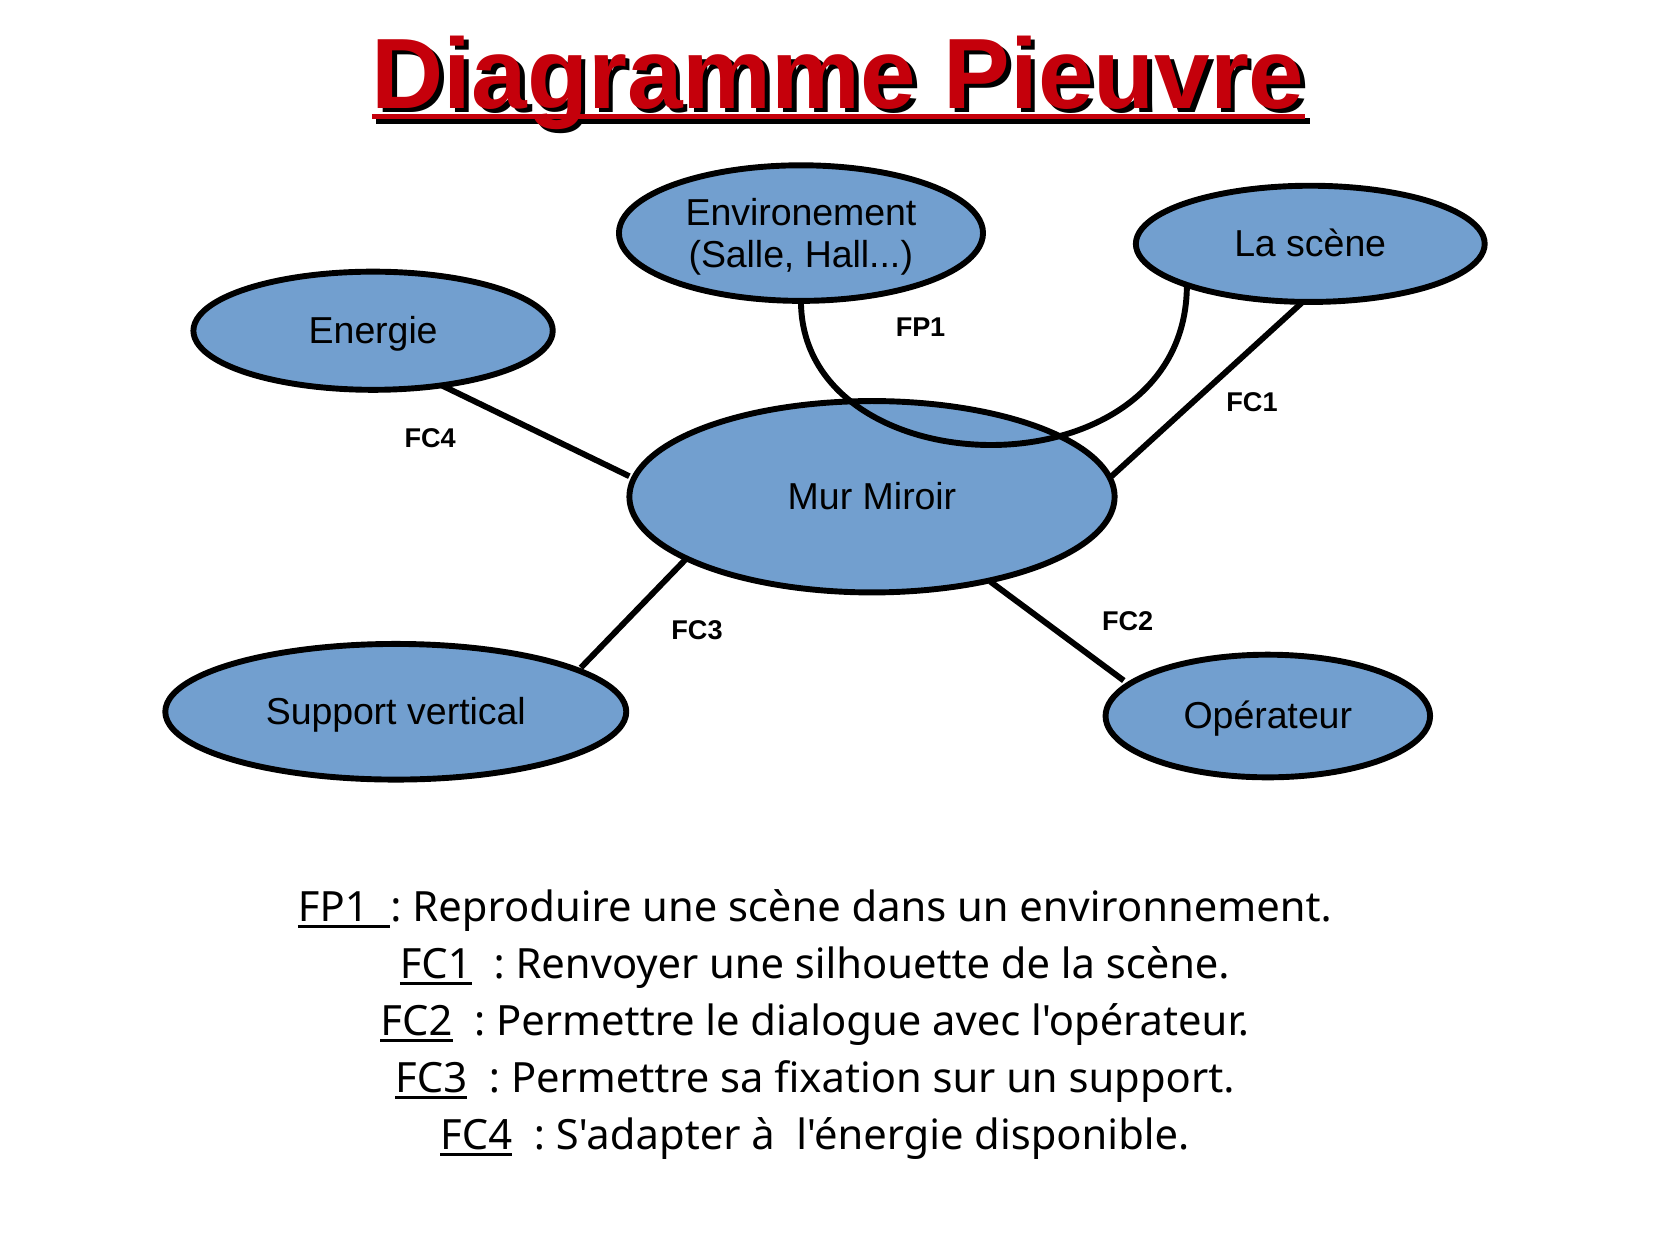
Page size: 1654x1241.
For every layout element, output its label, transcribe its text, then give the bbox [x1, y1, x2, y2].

title Diagramme Pieuvre [94, 0, 1583, 178]
text_box FC1 [1211, 379, 1470, 492]
text_box FP1 [881, 304, 1021, 373]
text_box FC2 [1087, 598, 1391, 667]
text_box FP1 : Reproduire une scène dans un environnement. FC1 : Renvoyer une silhouette de la scène. FC2 : Permettre le dialogue avec l'opérateur. FC3 : Permettre sa fixation sur un support. FC4 : S'adapter à l'énergie disponible. [35, 869, 1595, 1217]
text_box Energie [193, 271, 553, 390]
text_box FC4 [389, 416, 563, 524]
text_box FC3 [656, 607, 924, 709]
text_box Mur Miroir [860, 401, 1051, 438]
text_box Environement (Salle, Hall...) [618, 165, 984, 301]
text_box Opérateur [1105, 667, 1431, 778]
text_box Support vertical [165, 643, 627, 780]
text_box Mur Miroir [629, 401, 1115, 593]
text_box La scène [1135, 185, 1485, 302]
